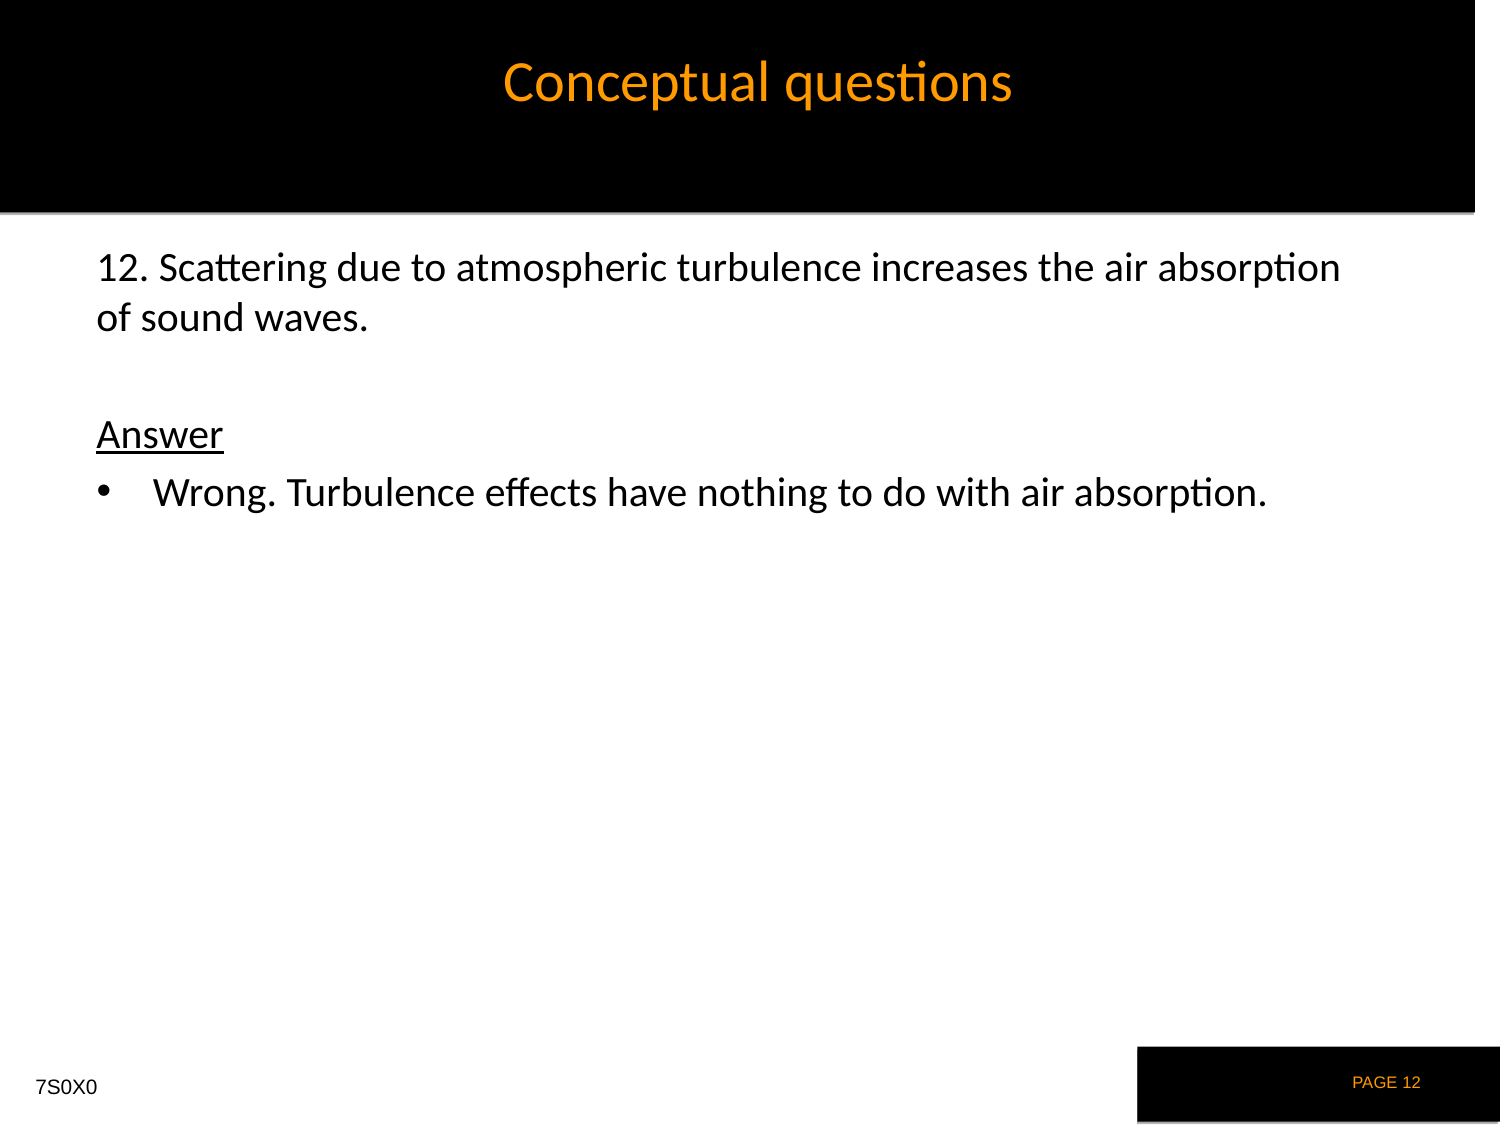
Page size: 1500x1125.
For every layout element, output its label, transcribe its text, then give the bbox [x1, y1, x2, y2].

text_box 7S0X0 [35, 1070, 626, 1102]
text_box [1137, 1046, 1500, 1122]
text_box PAGE 12 [1352, 1066, 1453, 1098]
title Conceptual questions [100, 35, 1417, 187]
text_box [0, 0, 1475, 213]
list 12. Scattering due to atmospheric turbulence increases the air absorption of sound waves. Answer Wrong. Turbulence effects have nothing to do with air absorption. [81, 232, 1394, 419]
